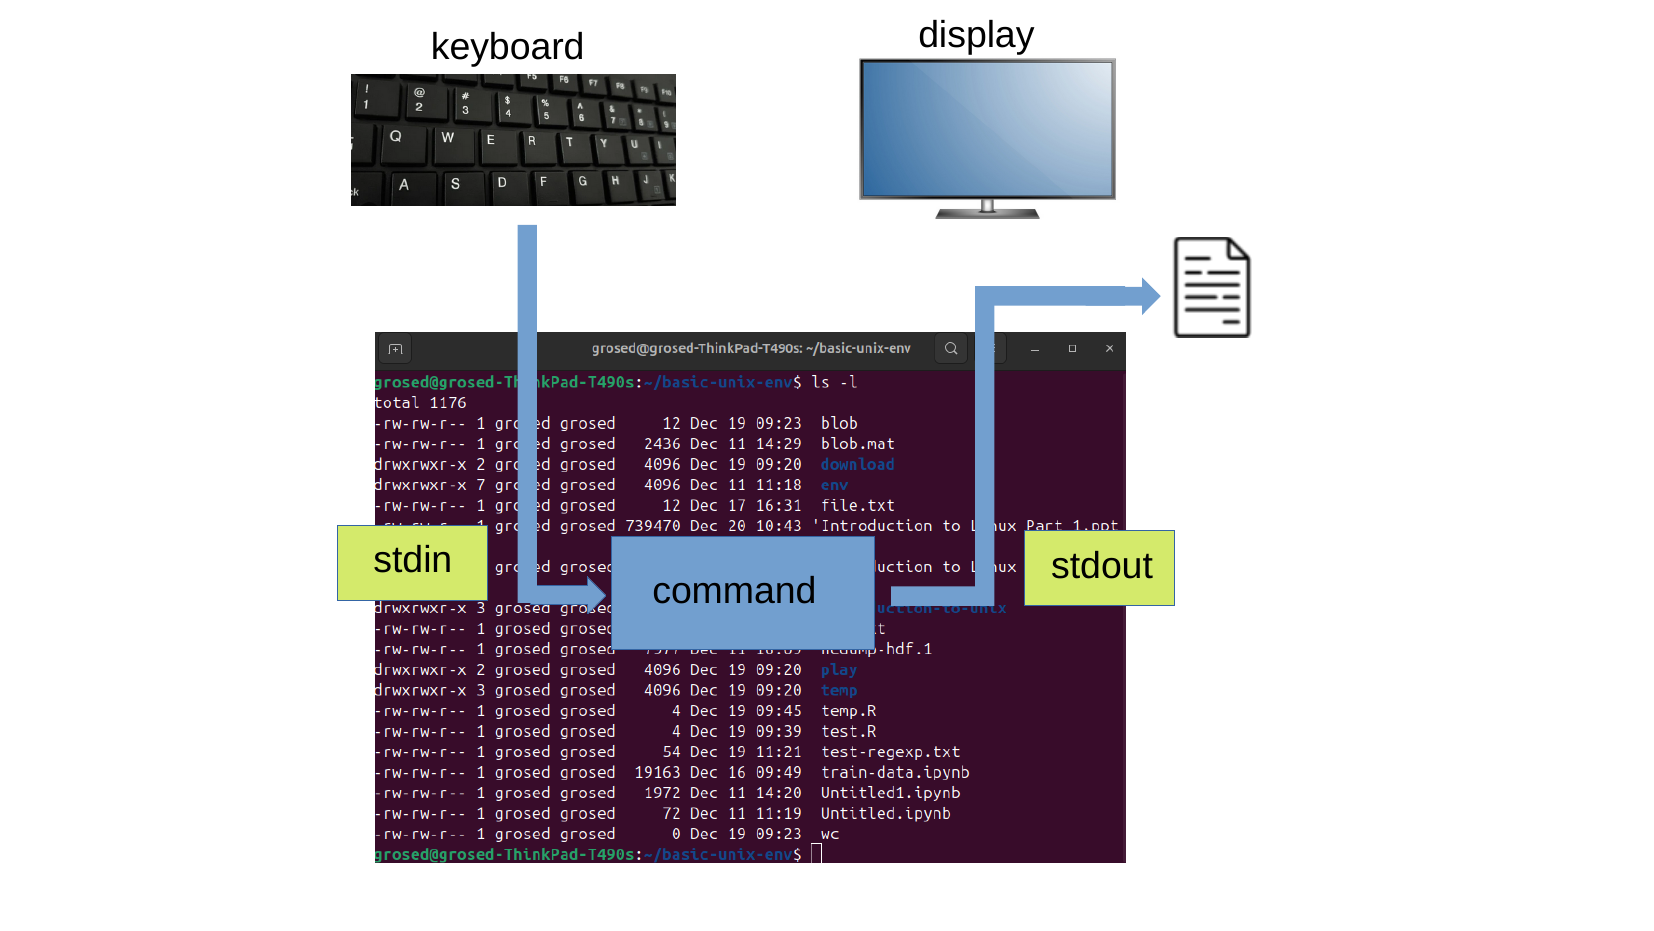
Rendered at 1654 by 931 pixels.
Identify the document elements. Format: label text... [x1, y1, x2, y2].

text_box [517, 224, 606, 614]
text_box keyboard [416, 18, 601, 76]
picture [856, 54, 1120, 220]
text_box stdout [1036, 537, 1169, 595]
text_box [337, 525, 488, 601]
text_box command [637, 562, 863, 662]
text_box display [903, 5, 1051, 63]
picture [1162, 237, 1263, 338]
text_box [1024, 530, 1175, 606]
text_box stdin [358, 531, 468, 589]
text_box [891, 277, 1161, 606]
picture [375, 332, 1126, 863]
picture [351, 74, 676, 206]
text_box [611, 536, 875, 650]
